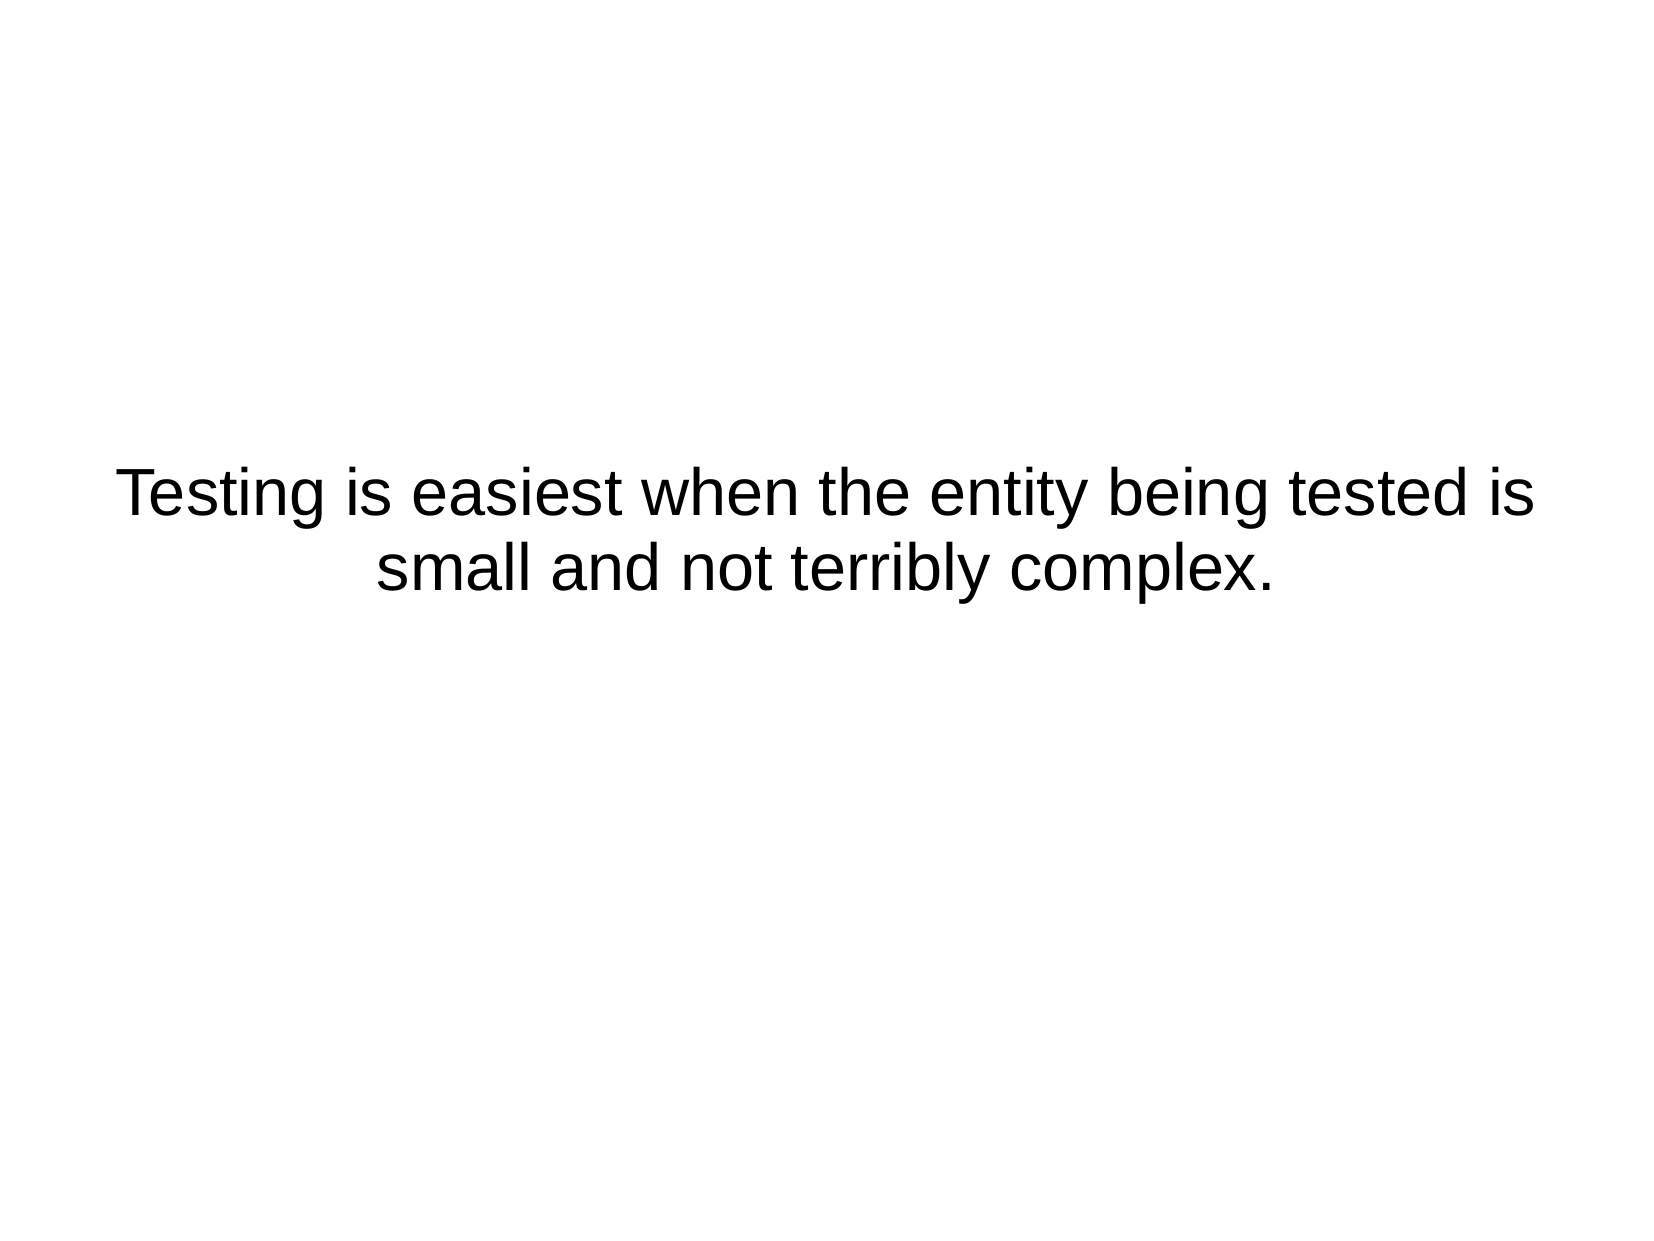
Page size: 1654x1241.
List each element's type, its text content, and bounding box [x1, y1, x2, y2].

subtitle Testing is easiest when the entity being tested is small and not terribly complex. [82, 49, 1571, 1010]
